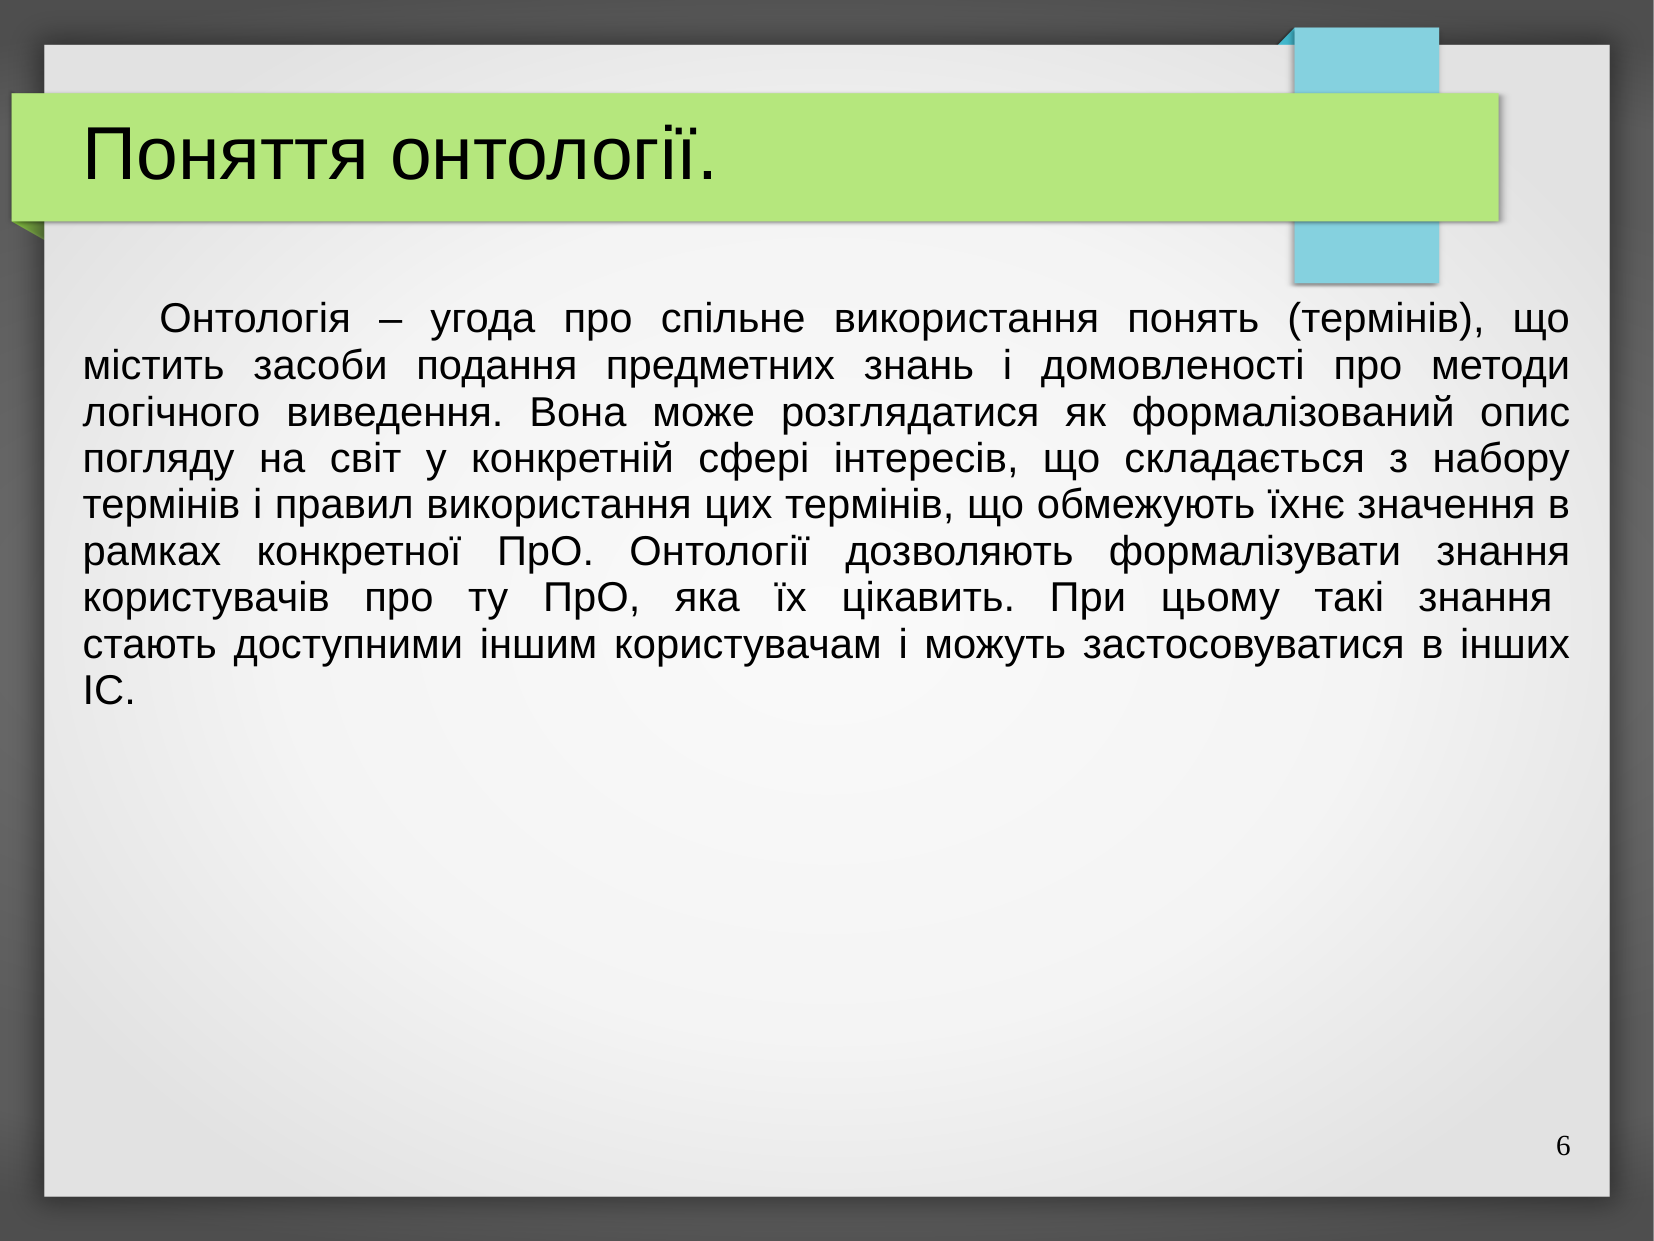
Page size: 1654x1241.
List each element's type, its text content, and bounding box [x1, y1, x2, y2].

title Поняття онтології. [82, 94, 1264, 213]
picture [0, 0, 1654, 1241]
list Онтологія – угода про спільне використання понять (термінів), що містить засоби подання предметних знань і домовленості про методи логічного виведення. Вона може розглядатися як формалізований опис погляду на світ у конкретній сфері інтересів, що складається з набору термінів і правил використання цих термінів, що обмежують їхнє значення в рамках конкретної ПрО. Онтології дозволяють формалізувати знання користувачів про ту ПрО, яка їх цікавить. При цьому такі знання стають доступними іншим користувачам і можуть застосовуватися в інших ІС. [82, 295, 1571, 1123]
